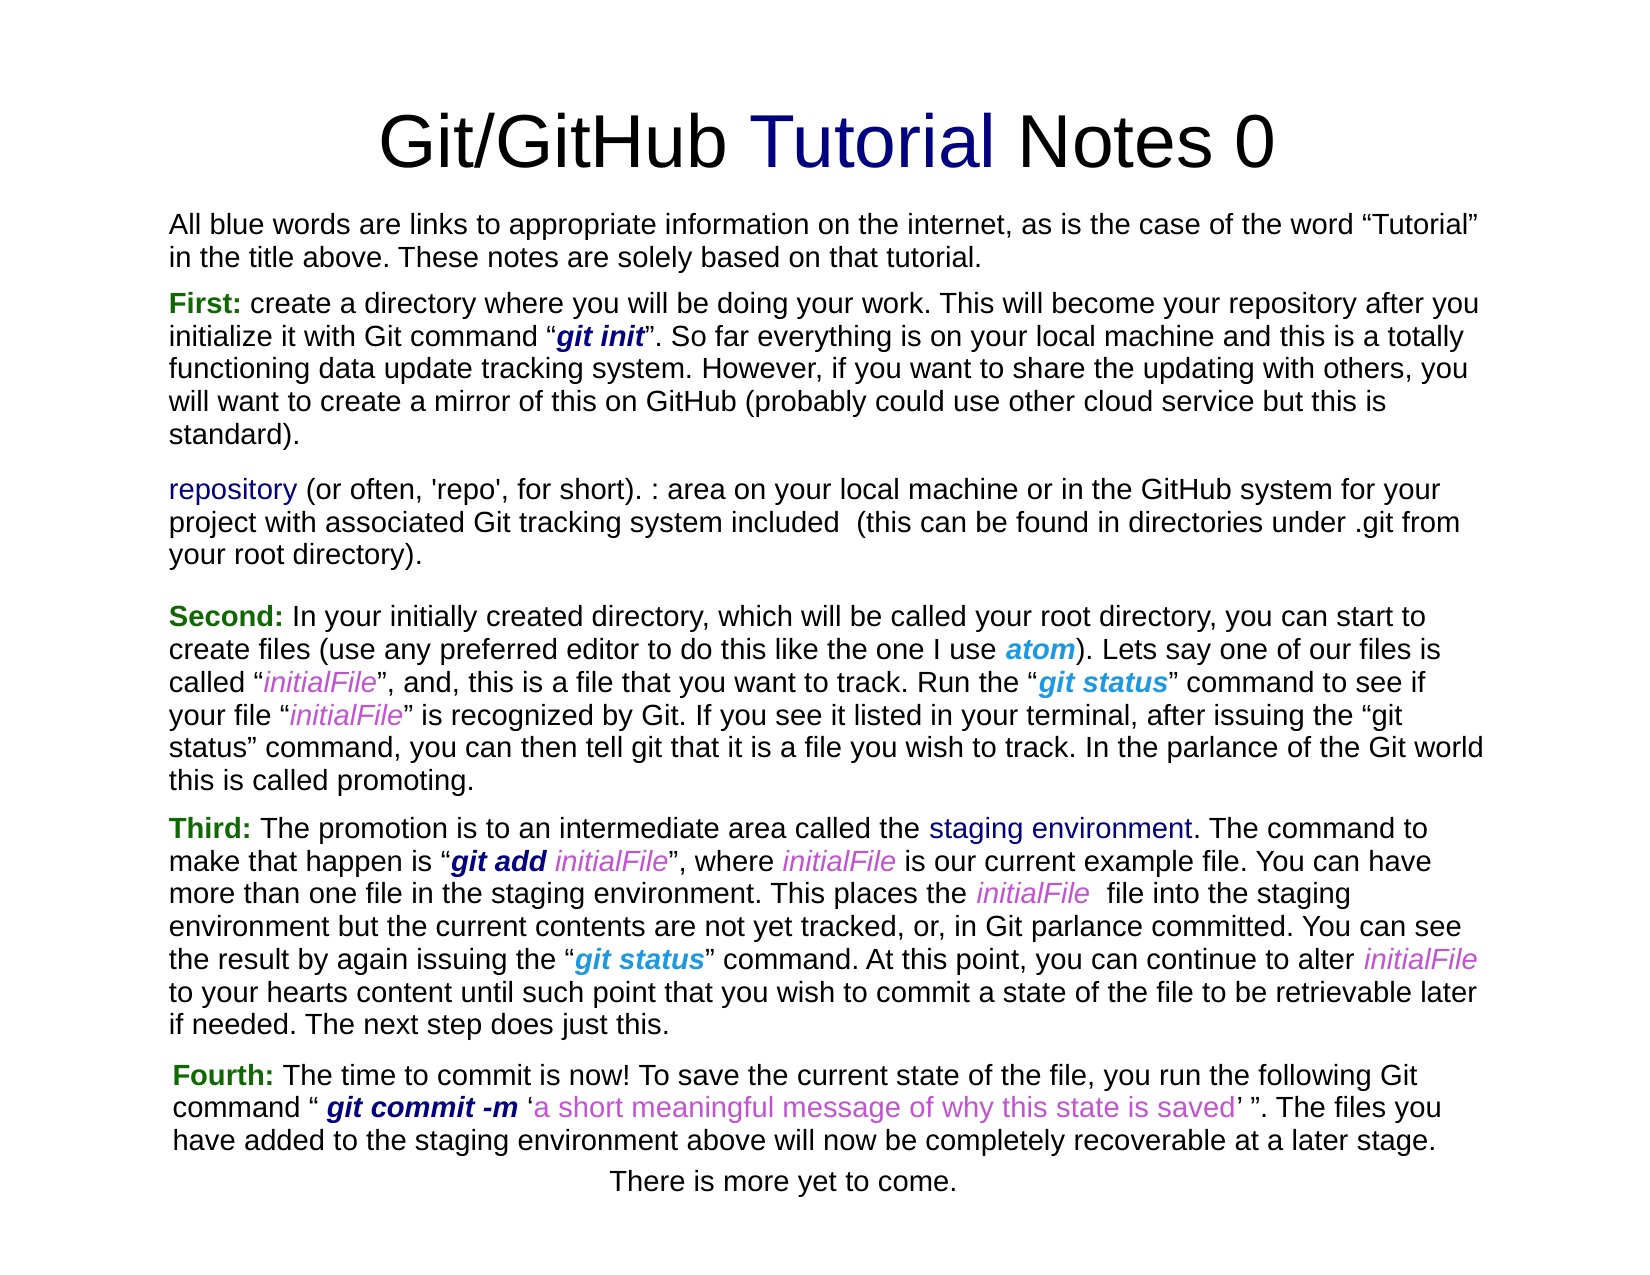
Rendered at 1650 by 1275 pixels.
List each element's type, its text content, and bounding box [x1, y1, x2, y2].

text_box First: create a directory where you will be doing your work. This will become your repository after you initialize it with Git command “git init”. So far everything is on your local machine and this is a totally functioning data update tracking system. However, if you want to share the updating with others, you will want to create a mirror of this on GitHub (probably could use other cloud service but this is standard). [154, 300, 1505, 458]
text_box Third: The promotion is to an intermediate area called the staging environment. The command to make that happen is “git add initialFile”, where initialFile is our current example file. You can have more than one file in the staging environment. This places the initialFile file into the staging environment but the current contents are not yet tracked, or, in Git parlance committed. You can see the result by again issuing the “git status” command. At this point, you can continue to alter initialFile to your hearts content until such point that you wish to commit a state of the file to be retrievable later if needed. The next step does just this. [154, 804, 1505, 1049]
title Git/GitHub Tutorial Notes 0 [152, 70, 1503, 213]
text_box repository (or often, 'repo', for short). : area on your local machine or in the GitHub system for your project with associated Git tracking system included (this can be found in directories under .git from your root directory). [154, 465, 1505, 579]
text_box There is more yet to come. [594, 1157, 1020, 1217]
text_box All blue words are links to appropriate information on the internet, as is the case of the word “Tutorial” in the title above. These notes are solely based on that tutorial. [154, 200, 1505, 300]
text_box Second: In your initially created directory, which will be called your root directory, you can start to create files (use any preferred editor to do this like the one I use atom). Lets say one of our files is called “initialFile”, and, this is a file that you want to track. Run the “git status” command to see if your file “initialFile” is recognized by Git. If you see it listed in your terminal, after issuing the “git status” command, you can then tell git that it is a file you wish to track. In the parlance of the Git world this is called promoting. [154, 592, 1505, 804]
text_box Fourth: The time to commit is now! To save the current state of the file, you run the following Git command “ git commit -m ‘a short meaningful message of why this state is saved’ ”. The files you have added to the staging environment above will now be completely recoverable at a later stage. [157, 1051, 1508, 1193]
